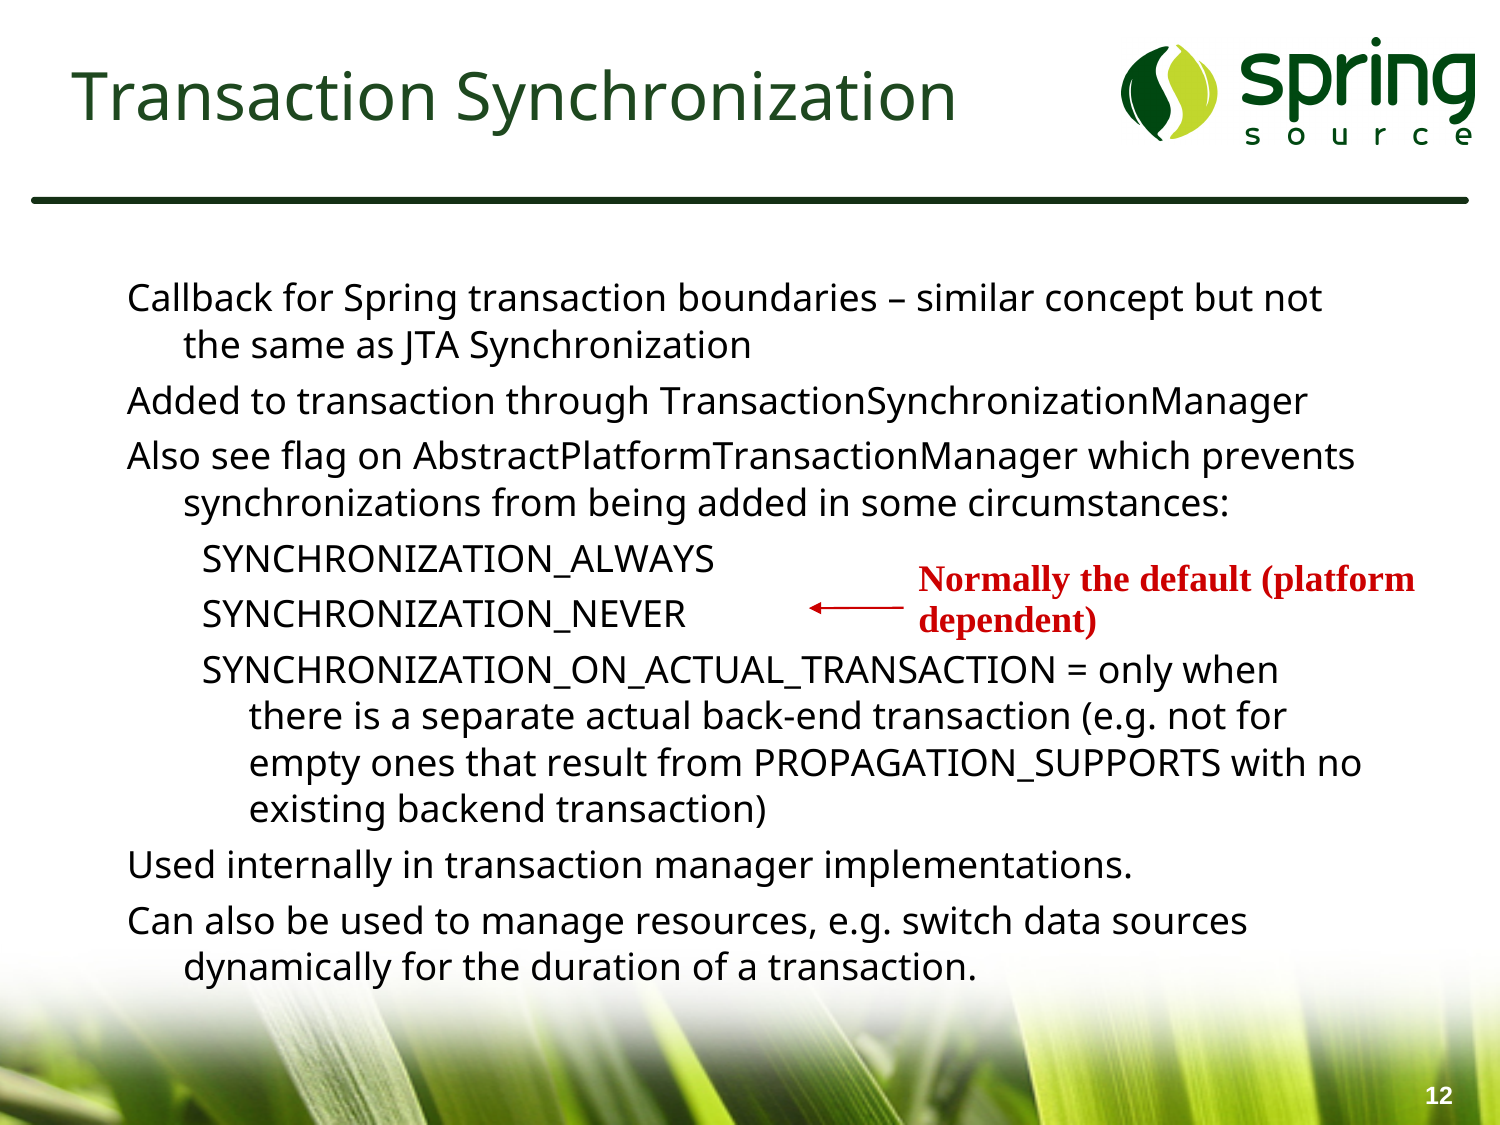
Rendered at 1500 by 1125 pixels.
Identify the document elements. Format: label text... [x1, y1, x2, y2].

picture [1121, 37, 1475, 145]
title Transaction Synchronization [56, 13, 1089, 176]
list Callback for Spring transaction boundaries – similar concept but not the same as JTA Synchronization Added to transaction through TransactionSynchronizationManager Also see flag on AbstractPlatformTransactionManager which prevents synchronizations from being added in some circumstances: SYNCHRONIZATION_ALWAYS SYNCHRONIZATION_NEVER SYNCHRONIZATION_ON_ACTUAL_TRANSACTION = only when there is a separate actual back-end transaction (e.g. not for empty ones that result from PROPAGATION_SUPPORTS with no existing backend transaction) Used internally in transaction manager implementations. Can also be used to manage resources, e.g. switch data sources dynamically for the duration of a transaction. [112, 267, 1387, 1055]
picture [0, 944, 1500, 1125]
text_box Normally the default (platform dependent) [903, 549, 1483, 649]
